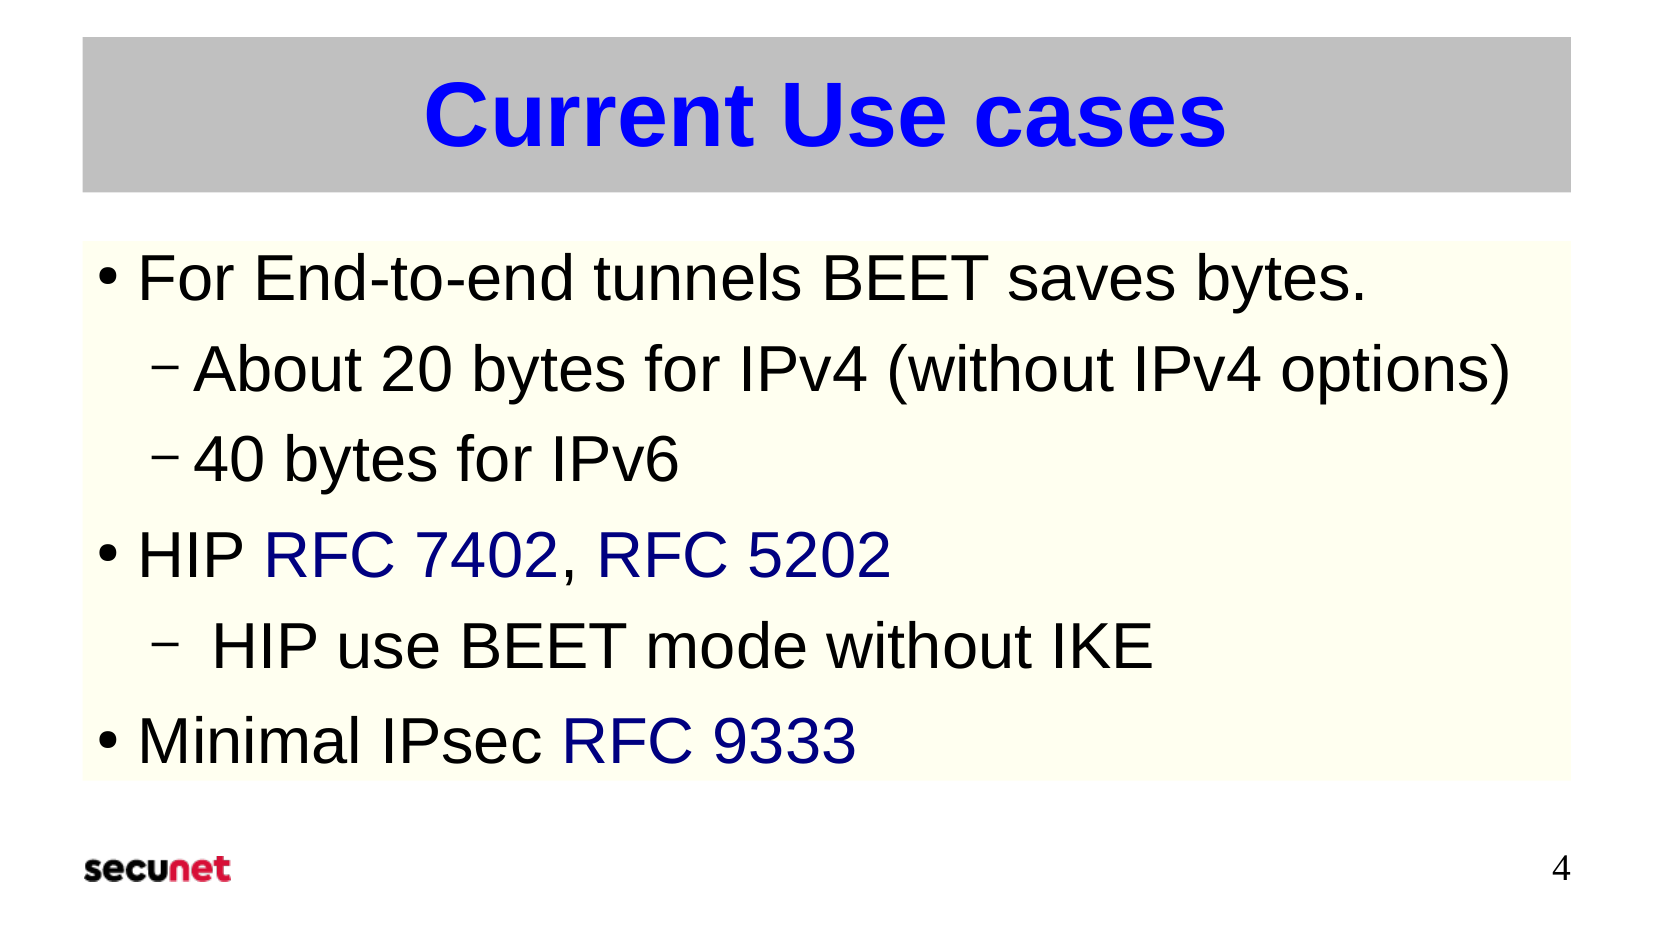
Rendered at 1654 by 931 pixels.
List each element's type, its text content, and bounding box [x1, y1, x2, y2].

picture [84, 856, 231, 882]
list For End-to-end tunnels BEET saves bytes. About 20 bytes for IPv4 (without IPv4 options) 40 bytes for IPv6 HIP RFC 7402, RFC 5202 HIP use BEET mode without IKE Minimal IPsec RFC 9333 [82, 241, 1571, 781]
title Current Use cases [82, 37, 1571, 193]
